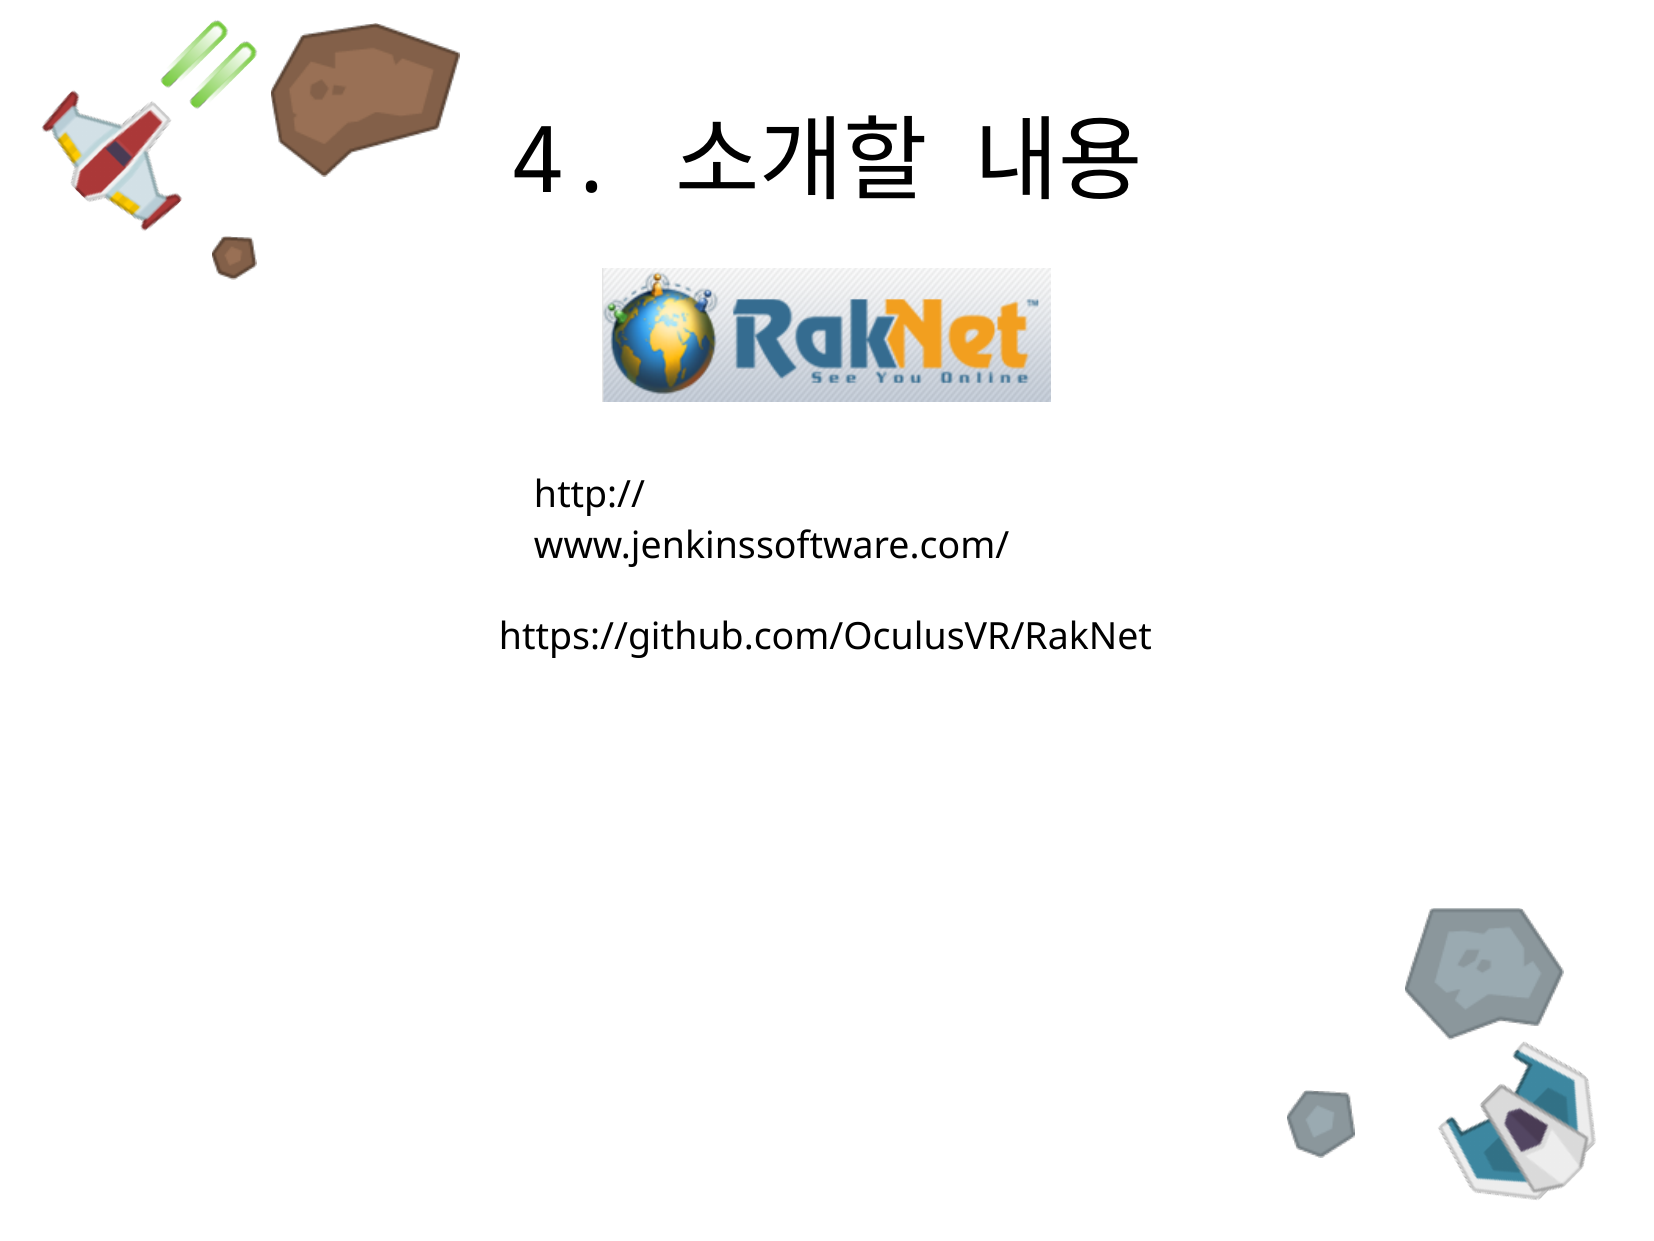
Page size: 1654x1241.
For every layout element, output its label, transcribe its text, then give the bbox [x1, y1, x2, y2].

picture [271, 23, 460, 177]
picture [24, 55, 217, 249]
picture [1405, 908, 1630, 1235]
picture [156, 17, 231, 92]
picture [602, 268, 1051, 402]
text_box http://www.jenkinssoftware.com/ [519, 460, 1134, 519]
title 4. 소개할 내용 [82, 49, 1571, 257]
picture [1287, 1090, 1355, 1158]
text_box https://github.com/OculusVR/RakNet [484, 602, 1169, 661]
picture [212, 236, 257, 280]
picture [185, 38, 260, 113]
